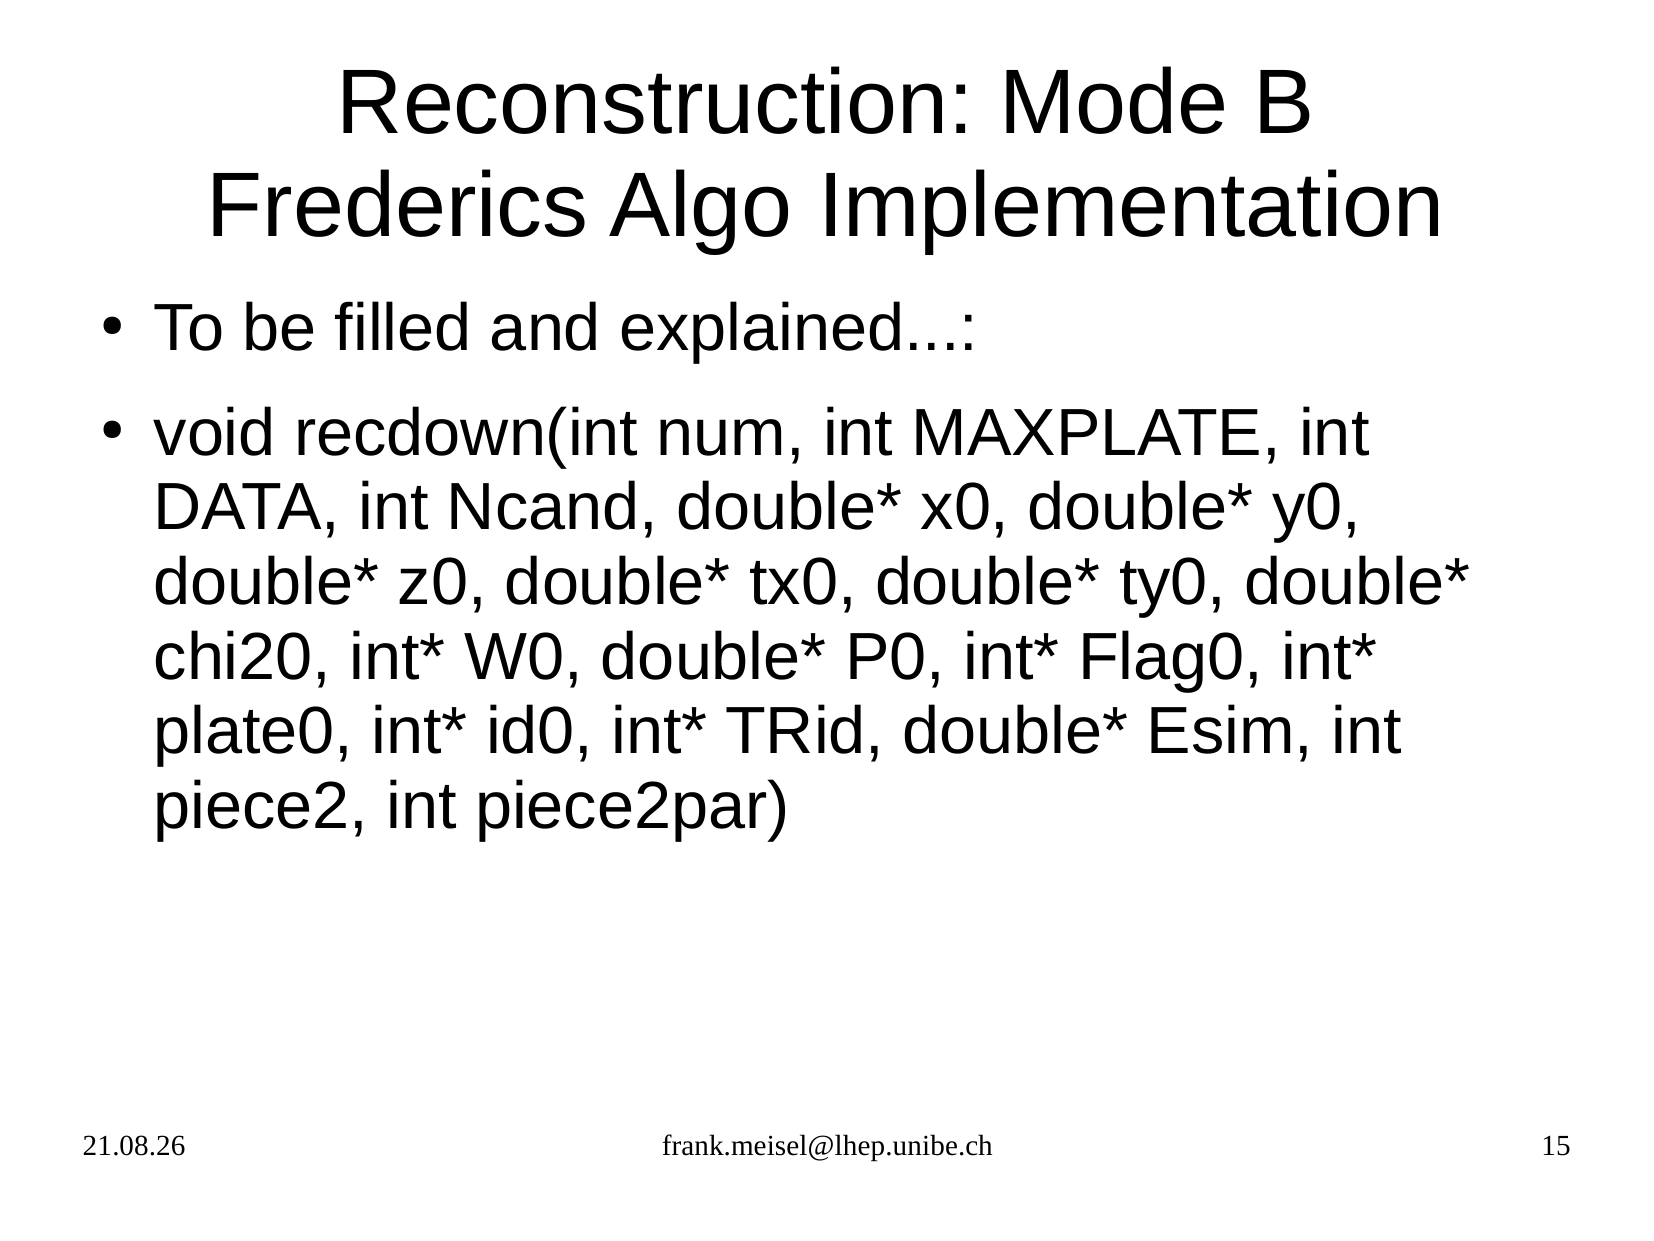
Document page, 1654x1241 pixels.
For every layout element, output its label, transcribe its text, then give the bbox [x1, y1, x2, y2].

title Reconstruction: Mode B Frederics Algo Implementation [82, 37, 1571, 269]
list To be filled and explained...: void recdown(int num, int MAXPLATE, int DATA, int Ncand, double* x0, double* y0, double* z0, double* tx0, double* ty0, double* chi20, int* W0, double* P0, int* Flag0, int* plate0, int* id0, int* TRid, double* Esim, int piece2, int piece2par) [82, 290, 1571, 1109]
